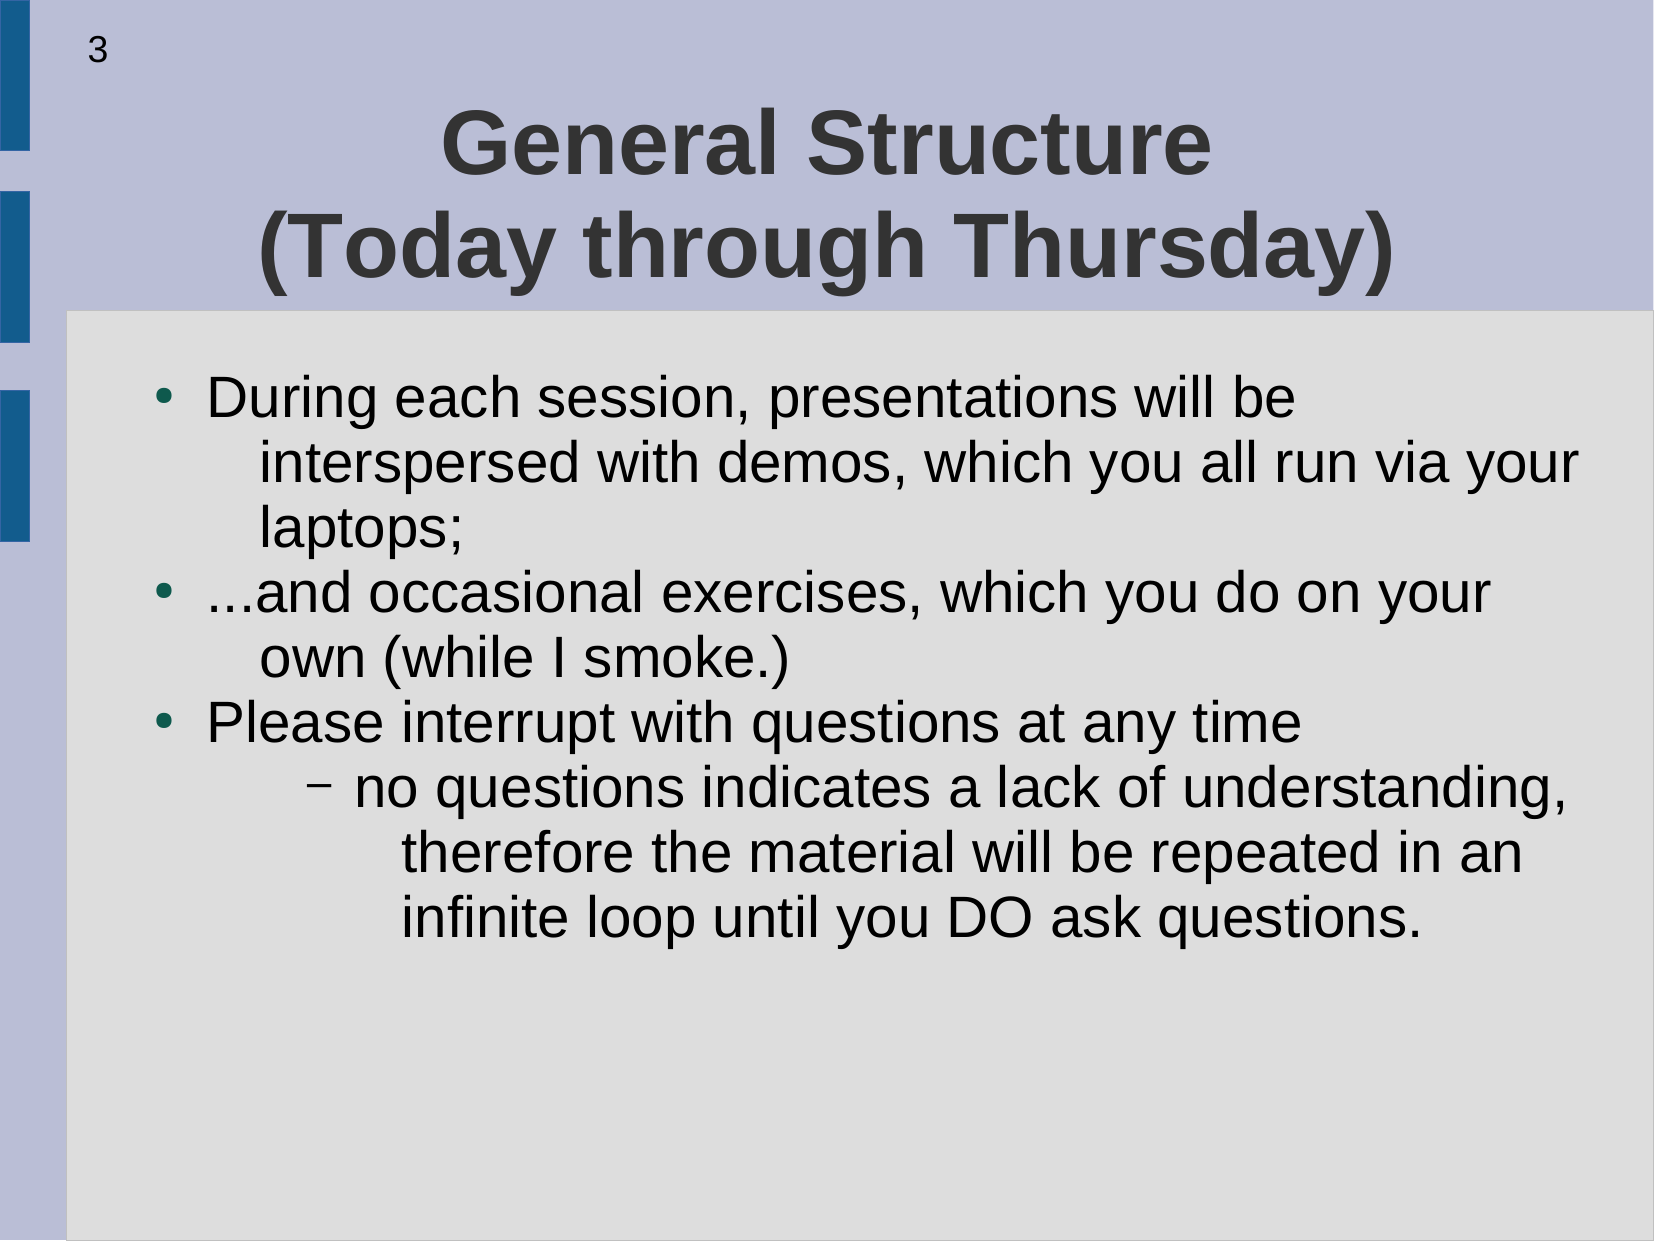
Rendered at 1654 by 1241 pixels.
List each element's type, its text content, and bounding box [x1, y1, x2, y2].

text_box <number> [72, 21, 274, 95]
list During each session, presentations will be interspersed with demos, which you all run via your laptops; ...and occasional exercises, which you do on your own (while I smoke.) Please interrupt with questions at any time no questions indicates a lack of understanding, therefore the material will be repeated in an infinite loop until you DO ask questions. [118, 365, 1617, 1147]
title General Structure (Today through Thursday) [121, 91, 1534, 299]
